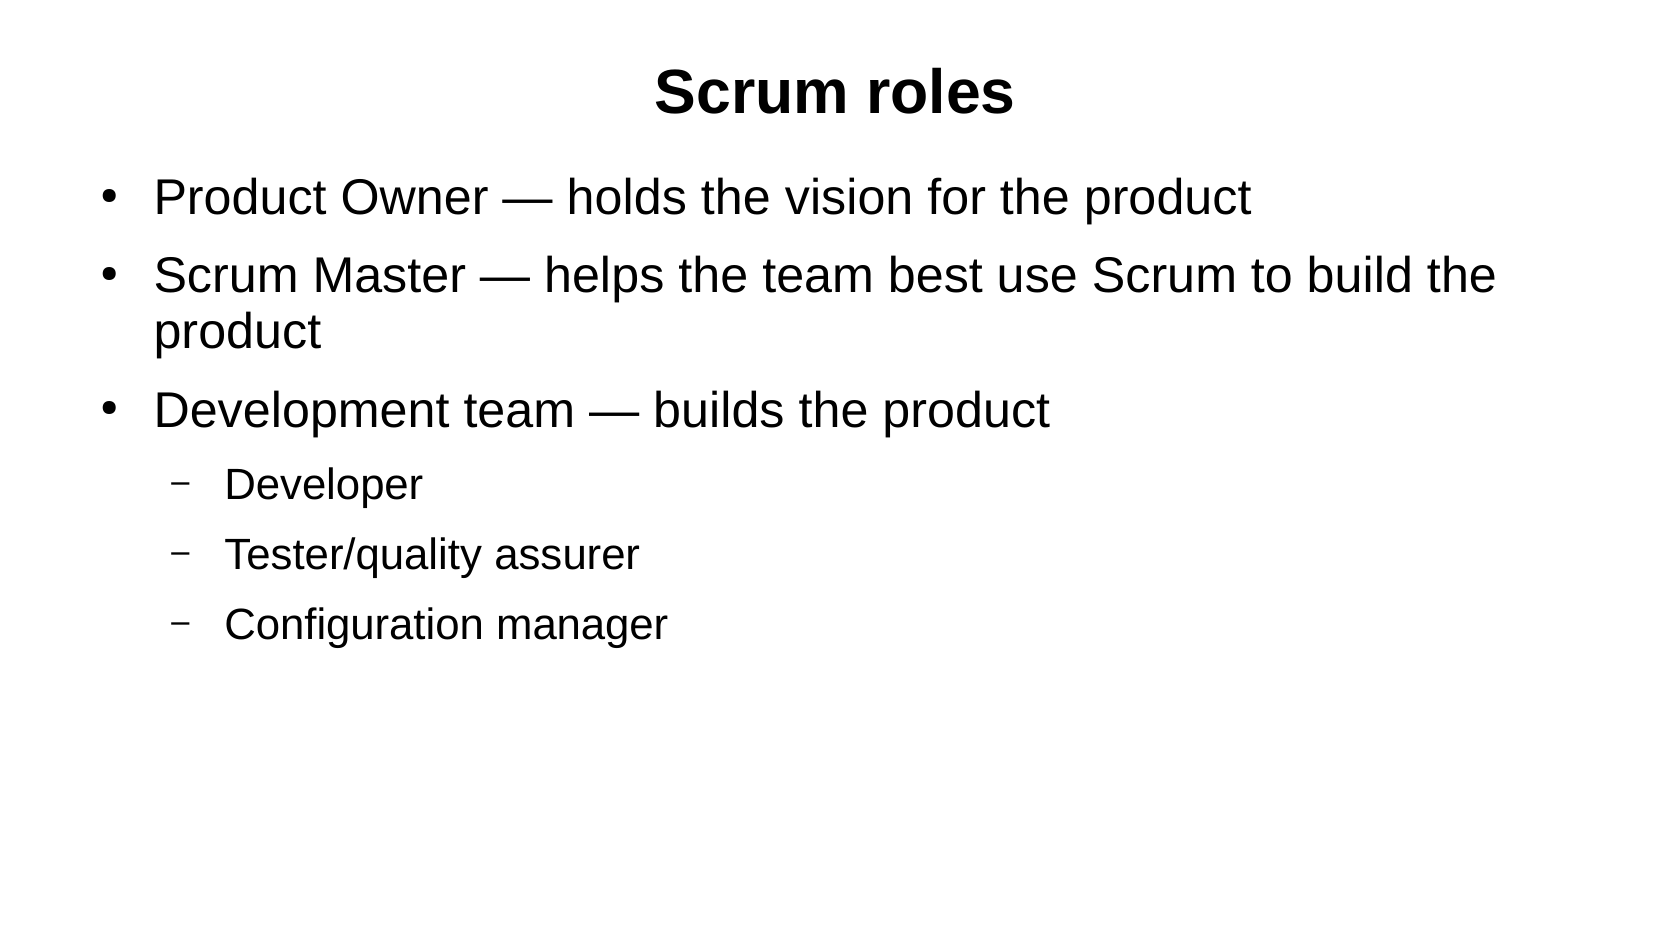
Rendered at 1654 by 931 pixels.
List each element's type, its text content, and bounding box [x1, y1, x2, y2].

list Product Owner — holds the vision for the product Scrum Master — helps the team best use Scrum to build the product Development team — builds the product Developer Tester/quality assurer Configuration manager [82, 168, 1538, 889]
title Scrum roles [82, 37, 1571, 147]
